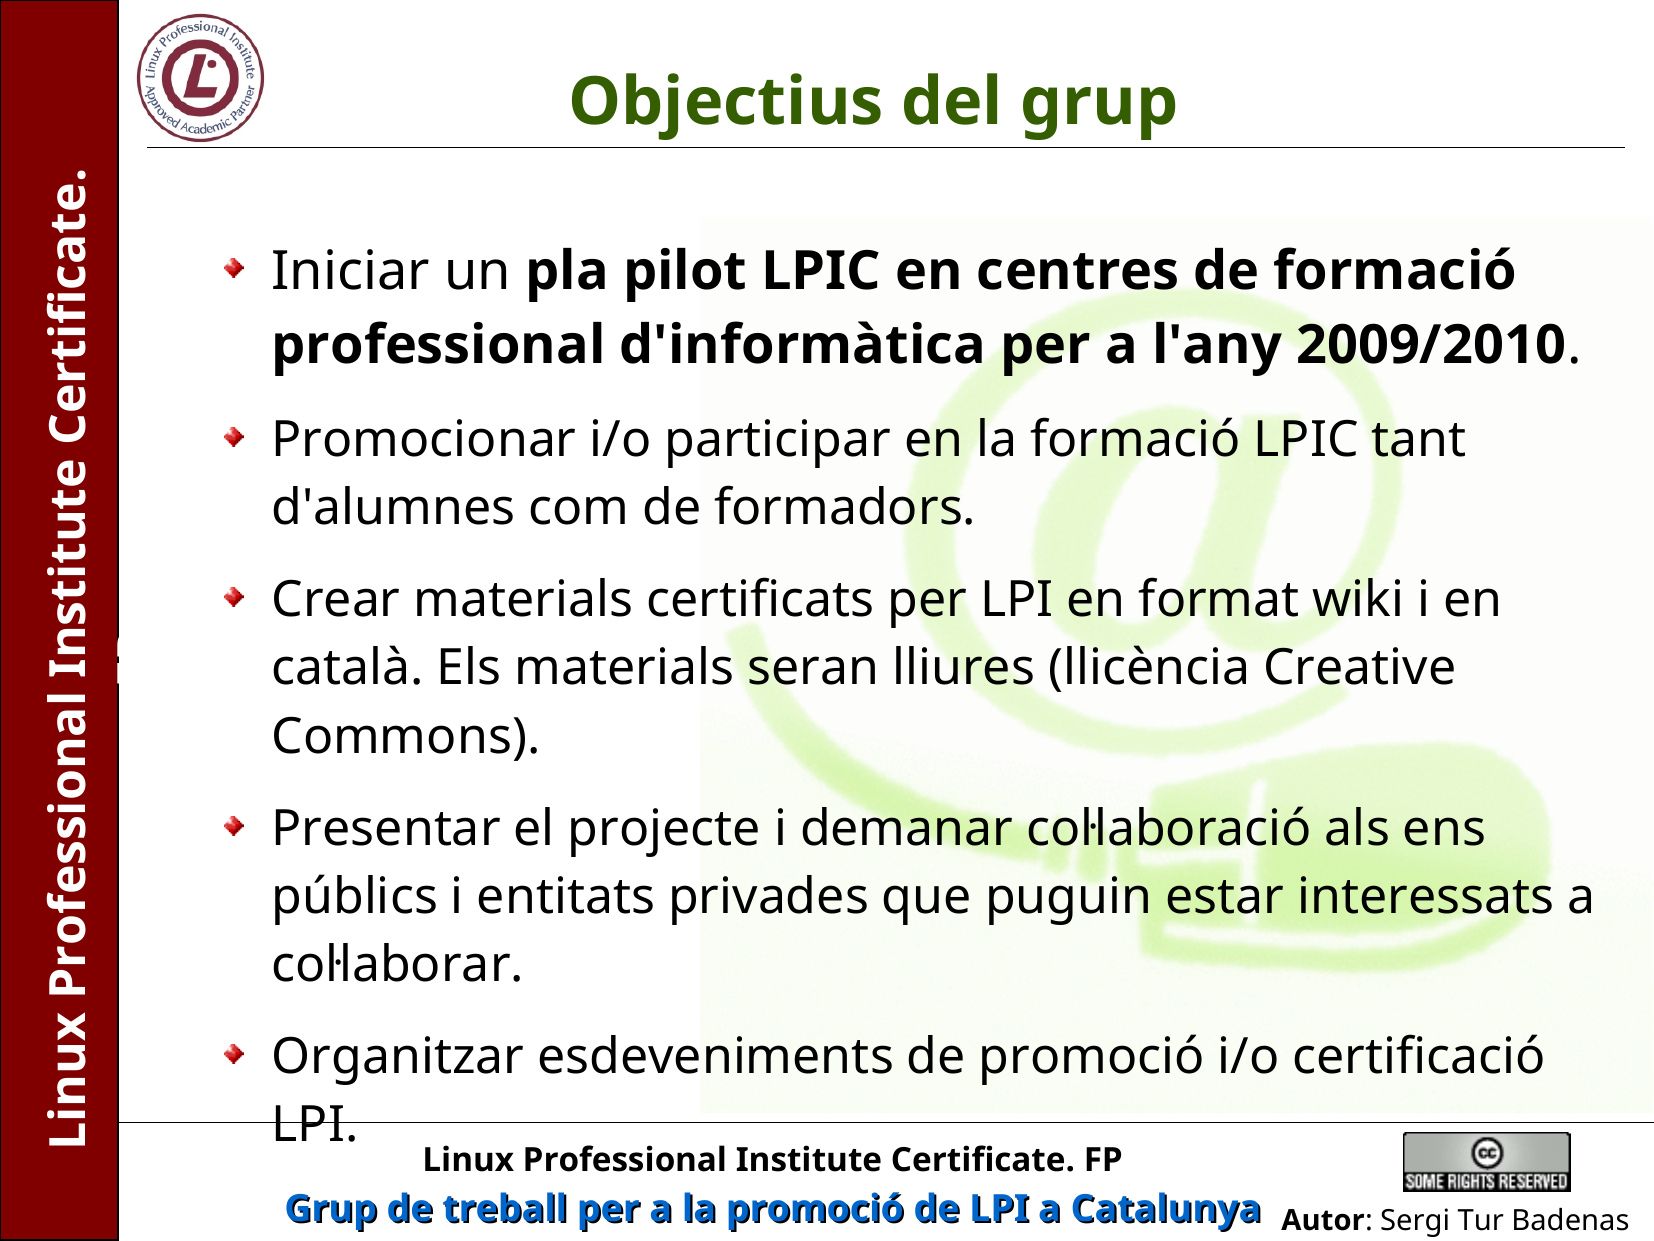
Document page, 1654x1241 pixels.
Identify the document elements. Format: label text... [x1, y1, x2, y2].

list Iniciar un pla pilot LPIC en centres de formació professional d'informàtica per a l'any 2009/2010. Promocionar i/o participar en la formació LPIC tant d'alumnes com de formadors. Crear materials certificats per LPI en format wiki i en català. Els materials seran lliures (llicència Creative Commons). Presentar el projecte i demanar col·laboració als ens públics i entitats privades que puguin estar interessats a col·laborar. Organitzar esdeveniments de promoció i/o certificació LPI. [129, 231, 1619, 1082]
picture [1403, 1132, 1571, 1192]
title Objectius del grup [129, 49, 1619, 148]
picture [700, 217, 1654, 1113]
picture [135, 12, 265, 49]
